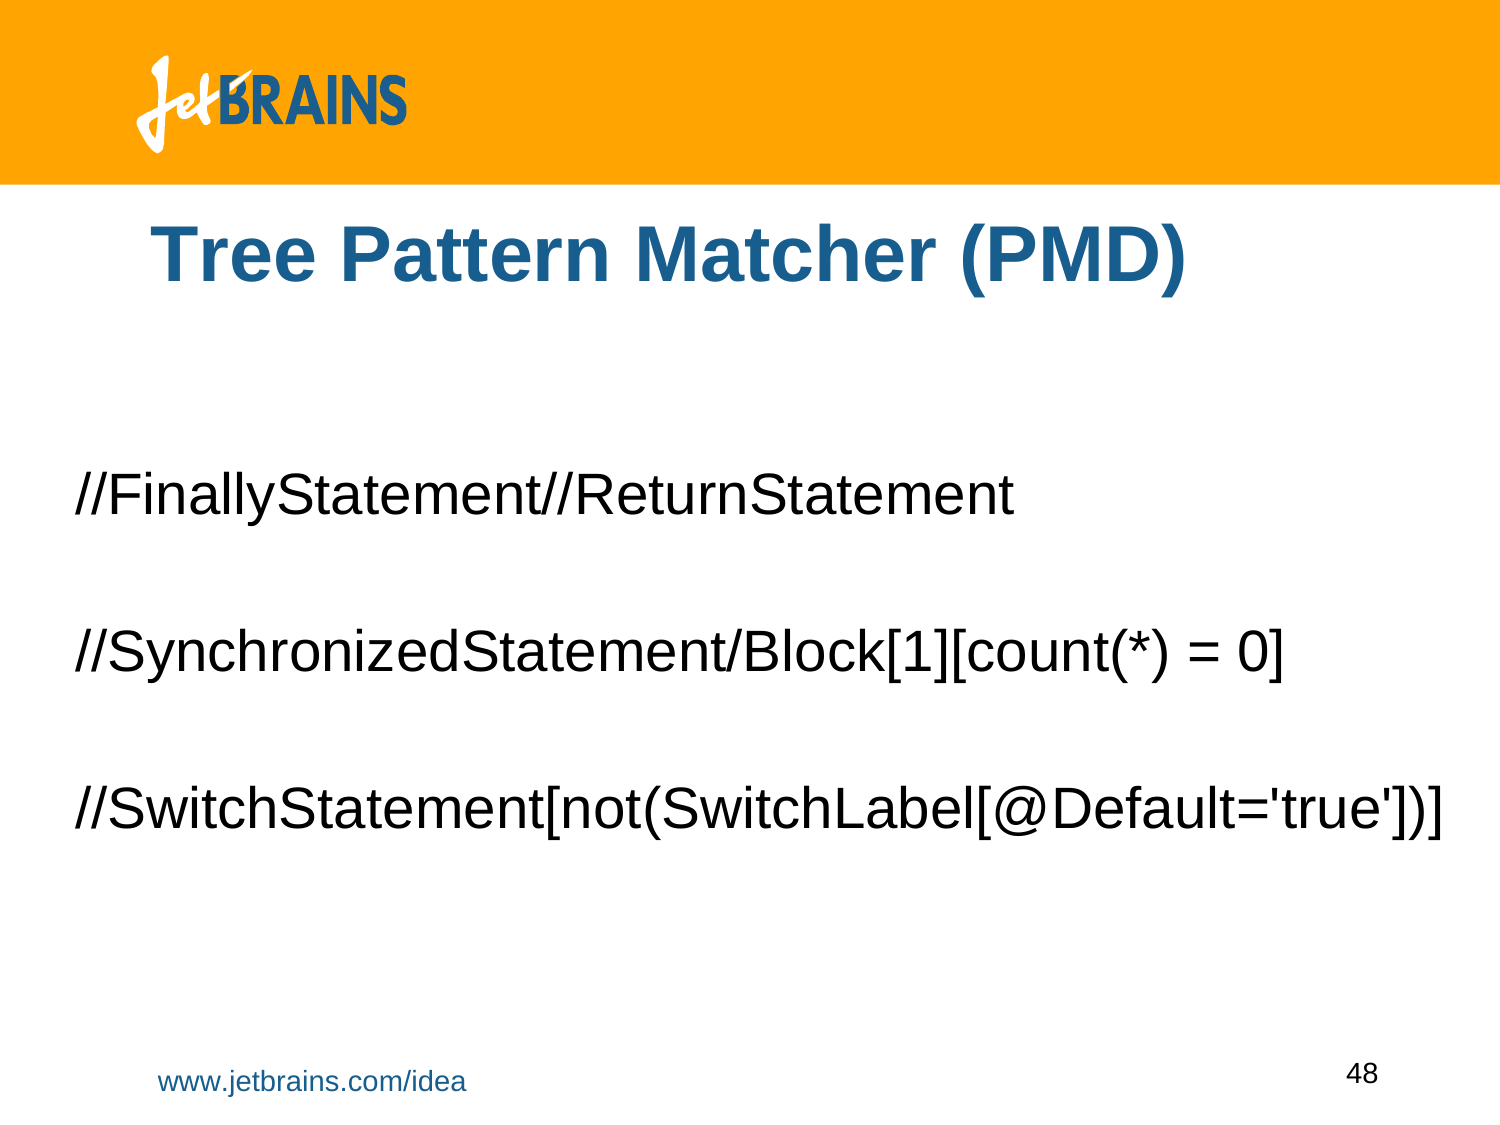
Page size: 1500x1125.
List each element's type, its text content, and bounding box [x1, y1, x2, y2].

subtitle //FinallyStatement//ReturnStatement //SynchronizedStatement/Block[1][count(*) = 0] //SwitchStatement[not(SwitchLabel[@Default='true'])] [75, 326, 1500, 979]
title Tree Pattern Matcher (PMD) [135, 194, 1377, 305]
